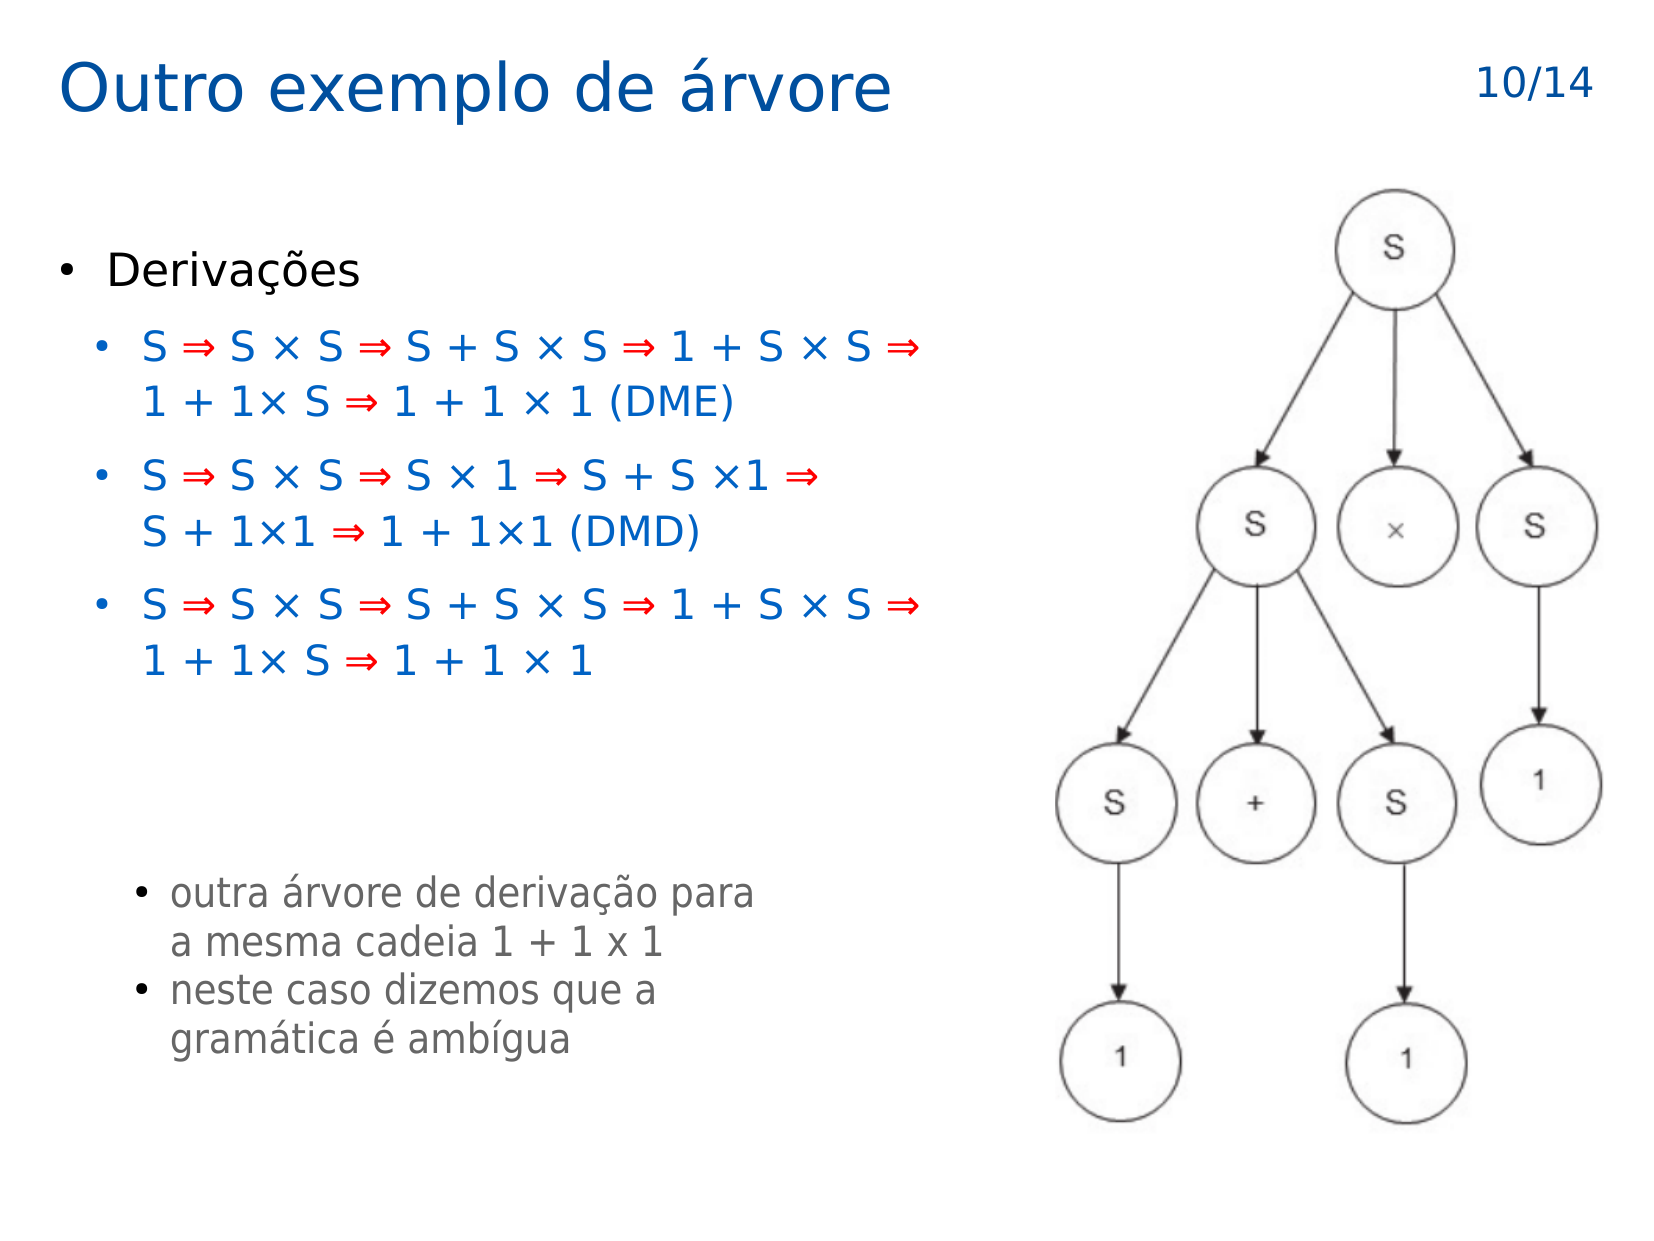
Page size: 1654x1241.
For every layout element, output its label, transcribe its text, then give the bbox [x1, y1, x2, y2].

picture [1055, 186, 1604, 1138]
text_box outra árvore de derivação para a mesma cadeia 1 + 1 x 1 neste caso dizemos que a gramática é ambígua [119, 861, 777, 1107]
title Outro exemplo de árvore [59, 29, 1625, 148]
list Derivações S ⇒ S × S ⇒ S + S × S ⇒ 1 + S × S ⇒ 1 + 1× S ⇒ 1 + 1 × 1 (DME) S ⇒ S × S ⇒ S × 1 ⇒ S + S ×1 ⇒ S + 1×1 ⇒ 1 + 1×1 (DMD) S ⇒ S × S ⇒ S + S × S ⇒ 1 + S × S ⇒ 1 + 1× S ⇒ 1 + 1 × 1 [59, 236, 1027, 1182]
